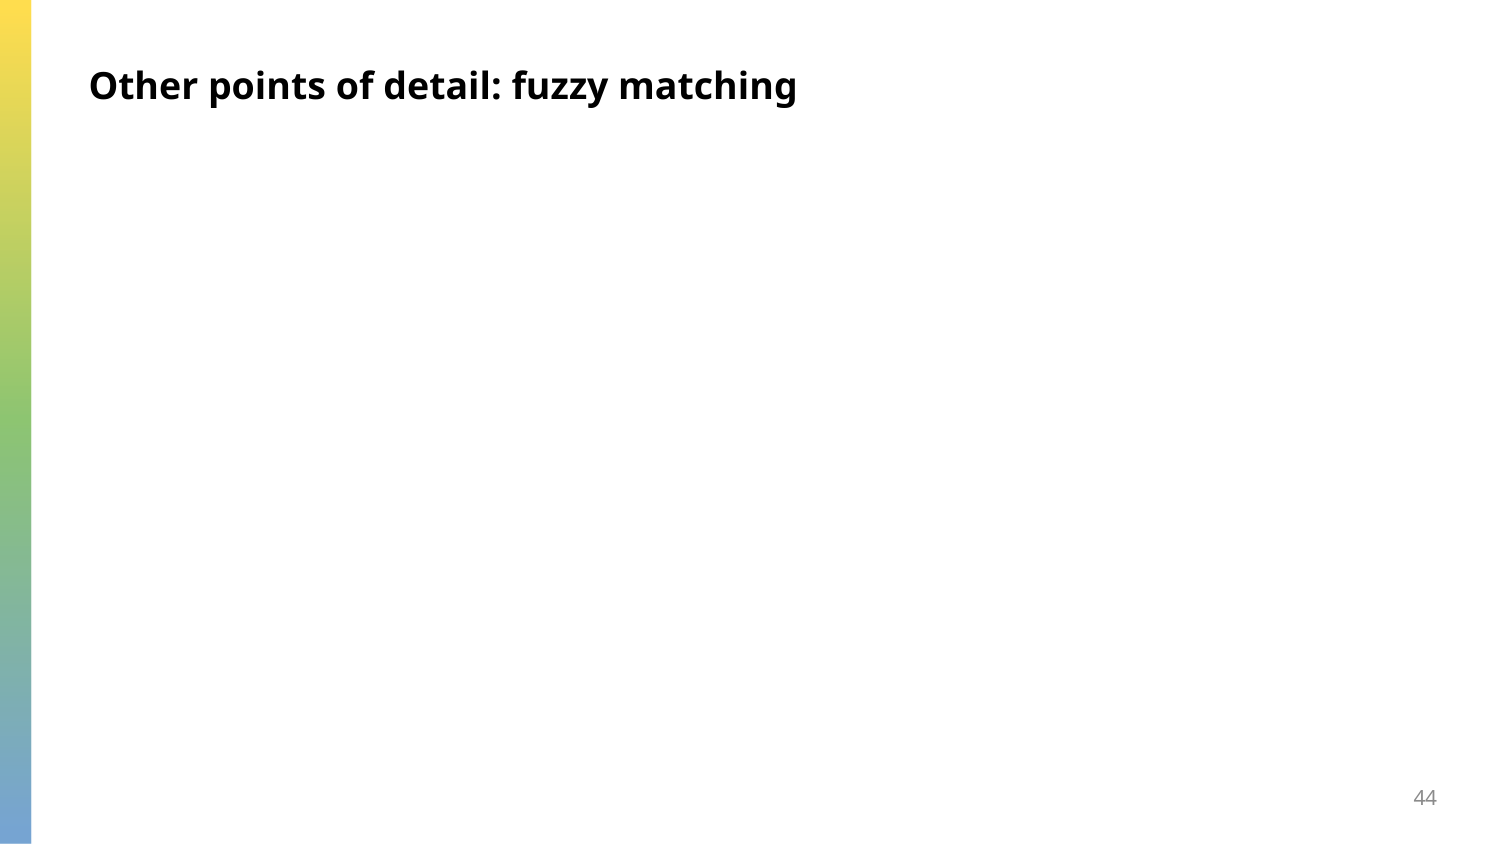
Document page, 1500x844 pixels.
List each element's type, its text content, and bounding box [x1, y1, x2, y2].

picture [0, 0, 1500, 844]
list Other points of detail: fuzzy matching [88, 61, 1442, 157]
